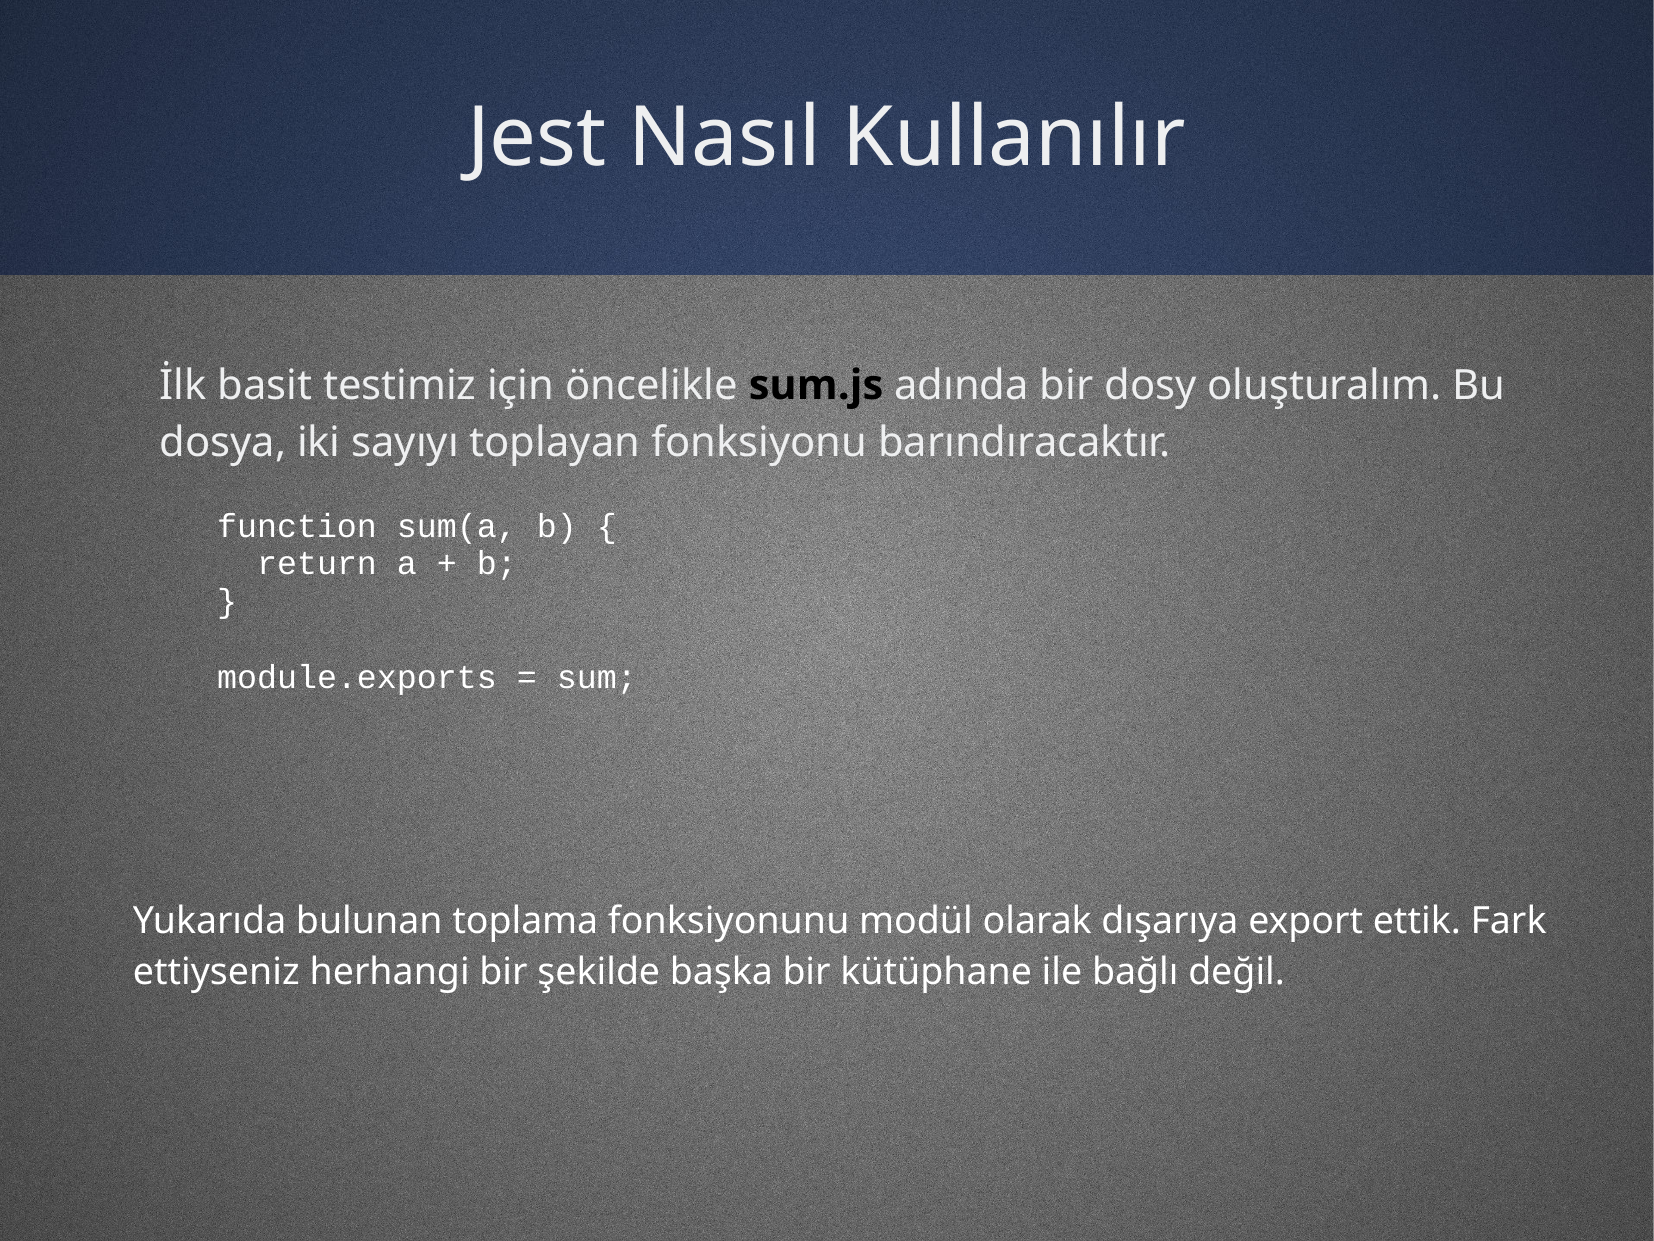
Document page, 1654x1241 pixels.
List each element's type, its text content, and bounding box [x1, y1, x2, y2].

list İlk basit testimiz için öncelikle sum.js adında bir dosy oluşturalım. Bu dosya, iki sayıyı toplayan fonksiyonu barındıracaktır. [88, 354, 1565, 1063]
text_box Yukarıda bulunan toplama fonksiyonunu modül olarak dışarıya export ettik. Fark ettiyseniz herhangi bir şekilde başka bir kütüphane ile bağlı değil. [118, 885, 1595, 1034]
text_box function sum(a, b) { return a + b; } module.exports = sum; [202, 501, 916, 768]
picture [0, 0, 1654, 1241]
title Jest Nasıl Kullanılır [88, 29, 1565, 237]
